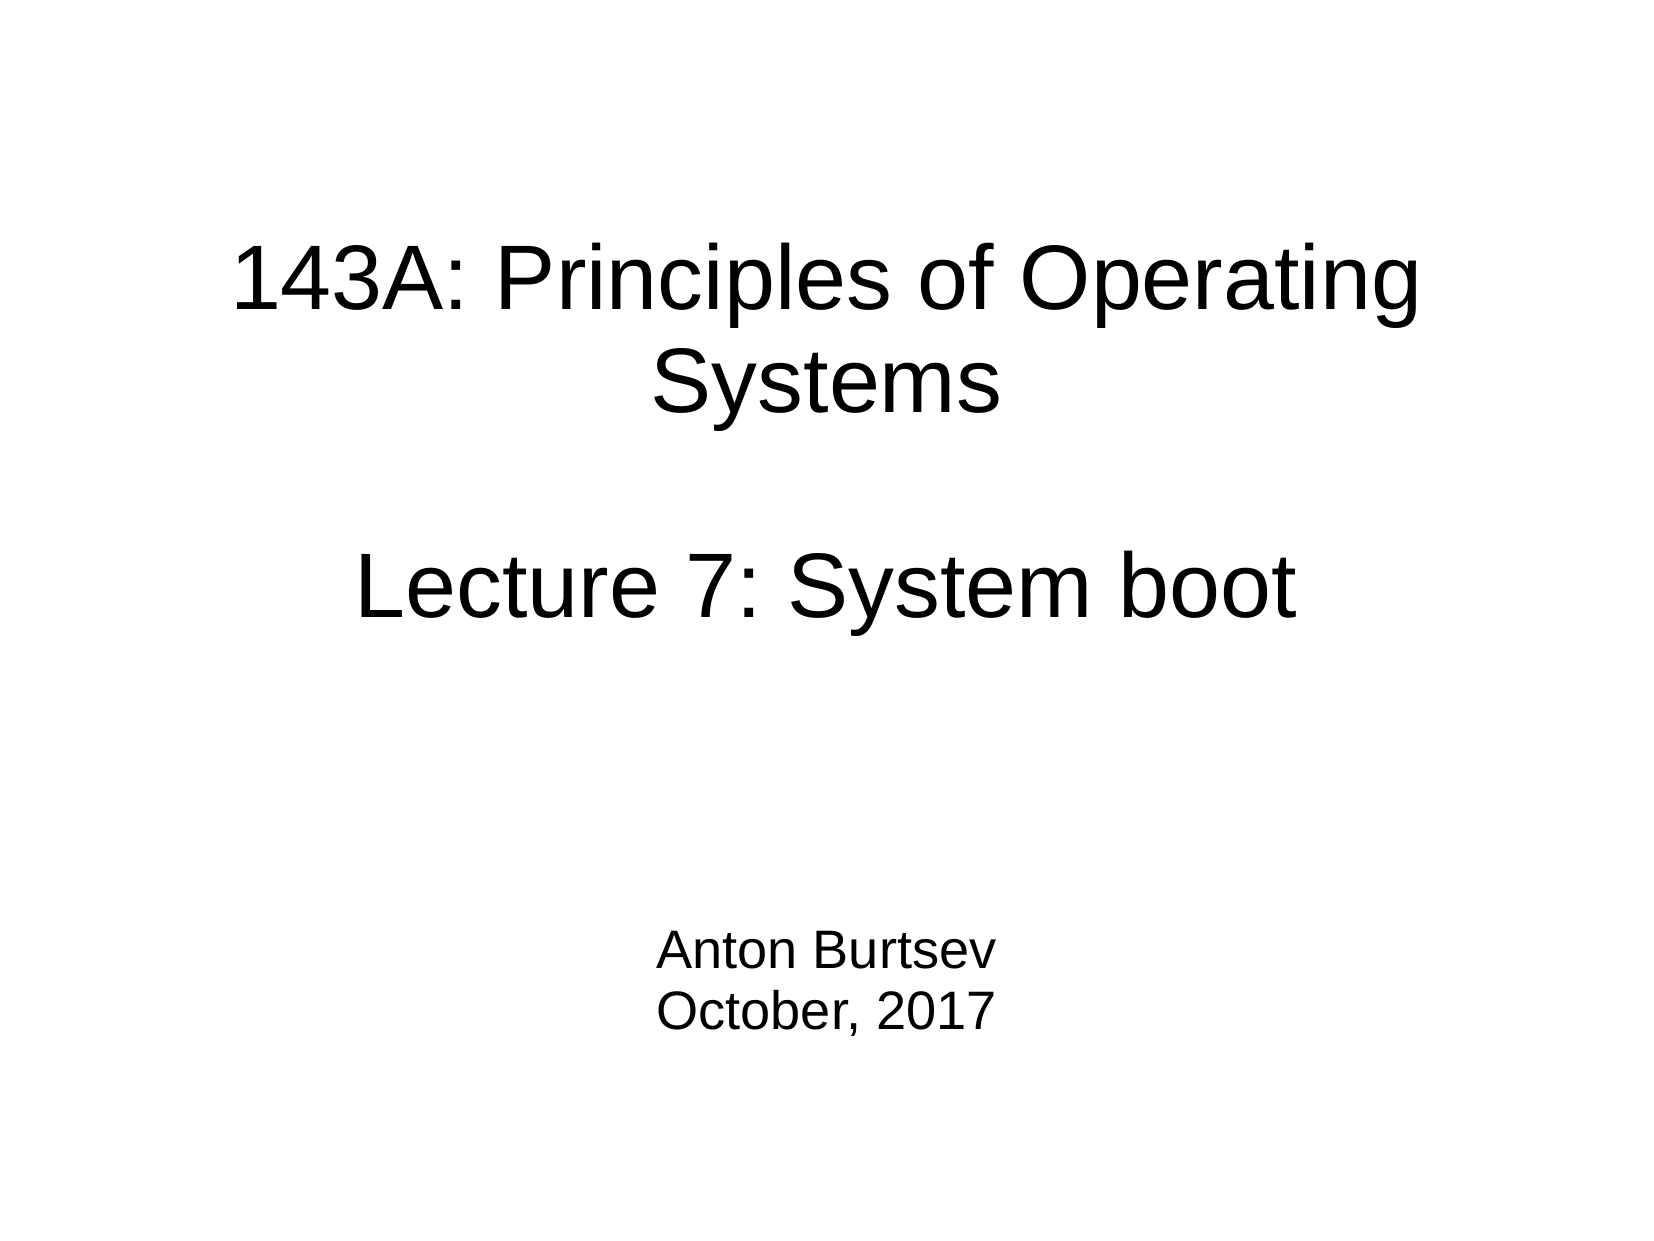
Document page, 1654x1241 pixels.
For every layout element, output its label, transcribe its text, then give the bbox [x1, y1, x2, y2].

subtitle Anton Burtsev October, 2017 [82, 637, 1571, 1109]
title 143A: Principles of Operating Systems Lecture 7: System boot [82, 113, 1571, 637]
